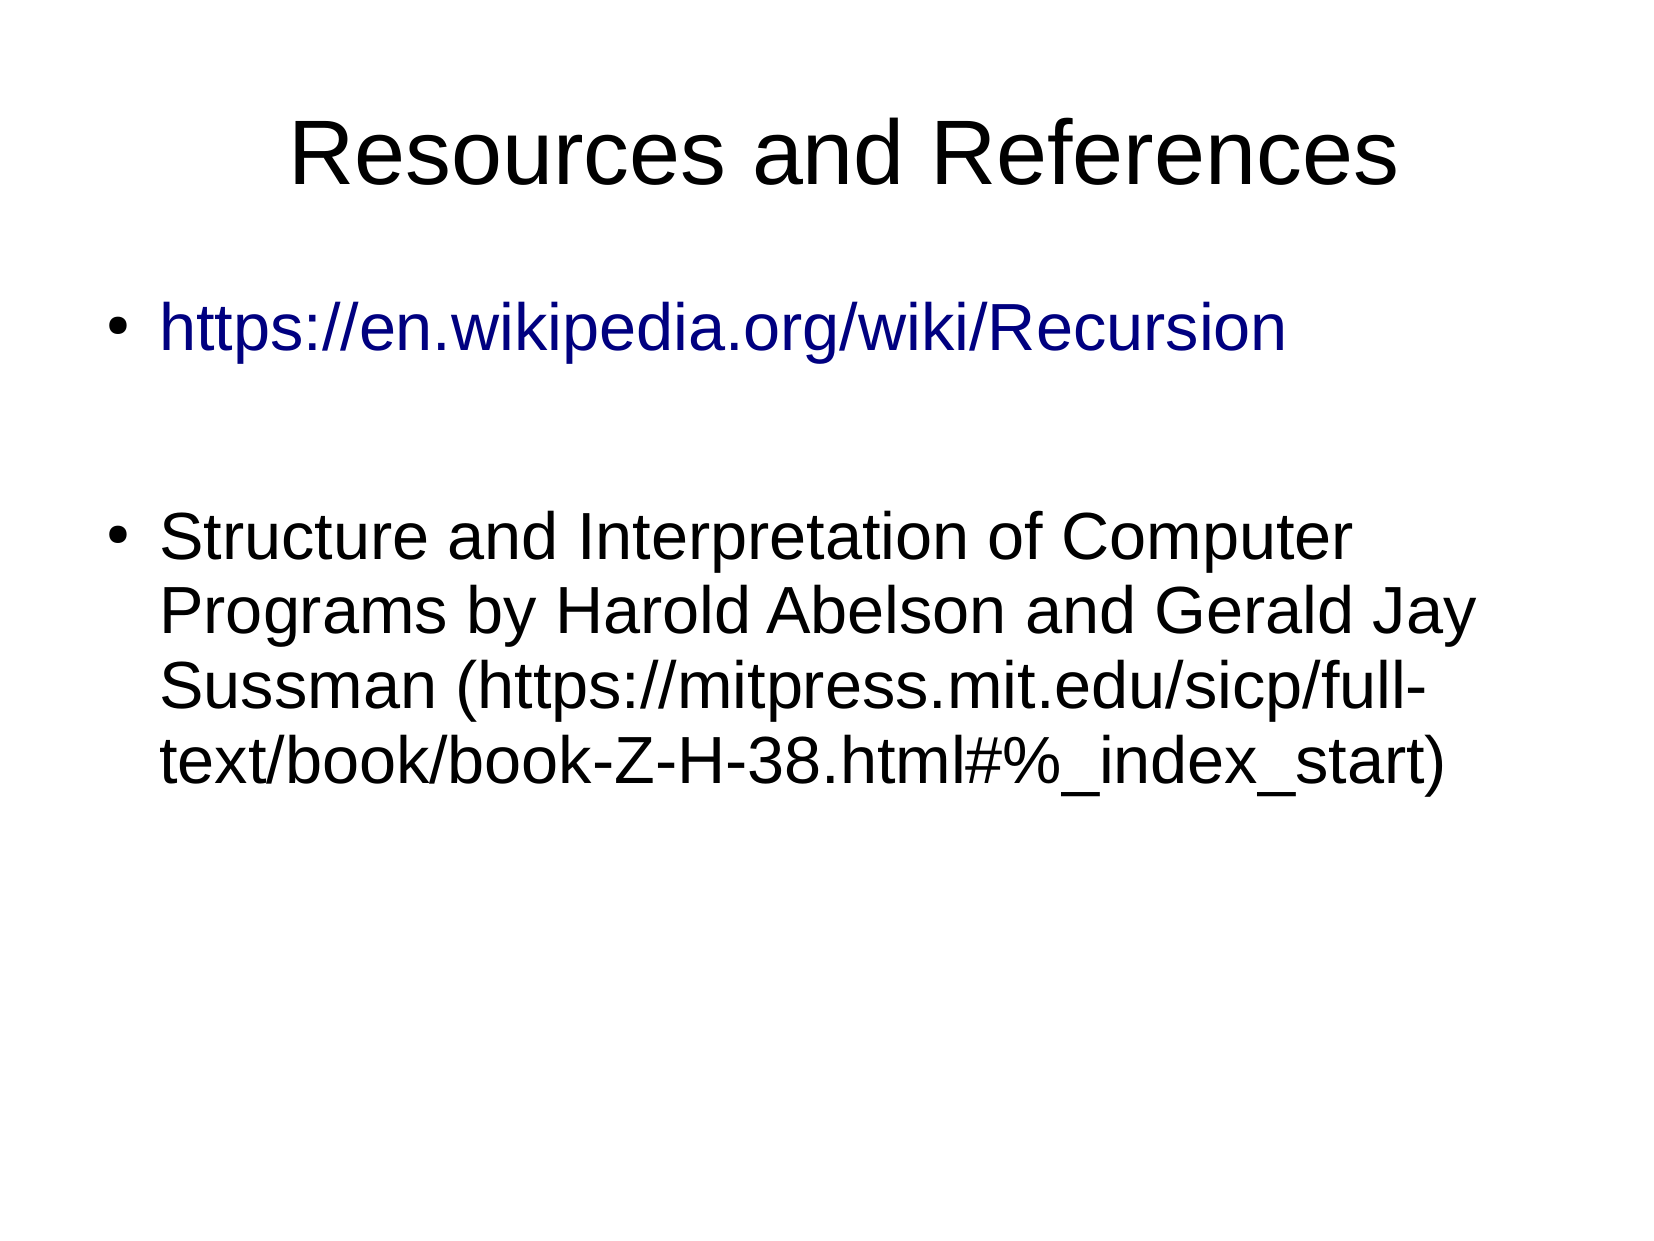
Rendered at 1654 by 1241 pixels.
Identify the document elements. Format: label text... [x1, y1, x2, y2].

list https://en.wikipedia.org/wiki/Recursion Structure and Interpretation of Computer Programs by Harold Abelson and Gerald Jay Sussman (https://mitpress.mit.edu/sicp/full-text/book/book-Z-H-38.html#%_index_start) [88, 290, 1577, 1010]
title Resources and References [82, 49, 1571, 257]
